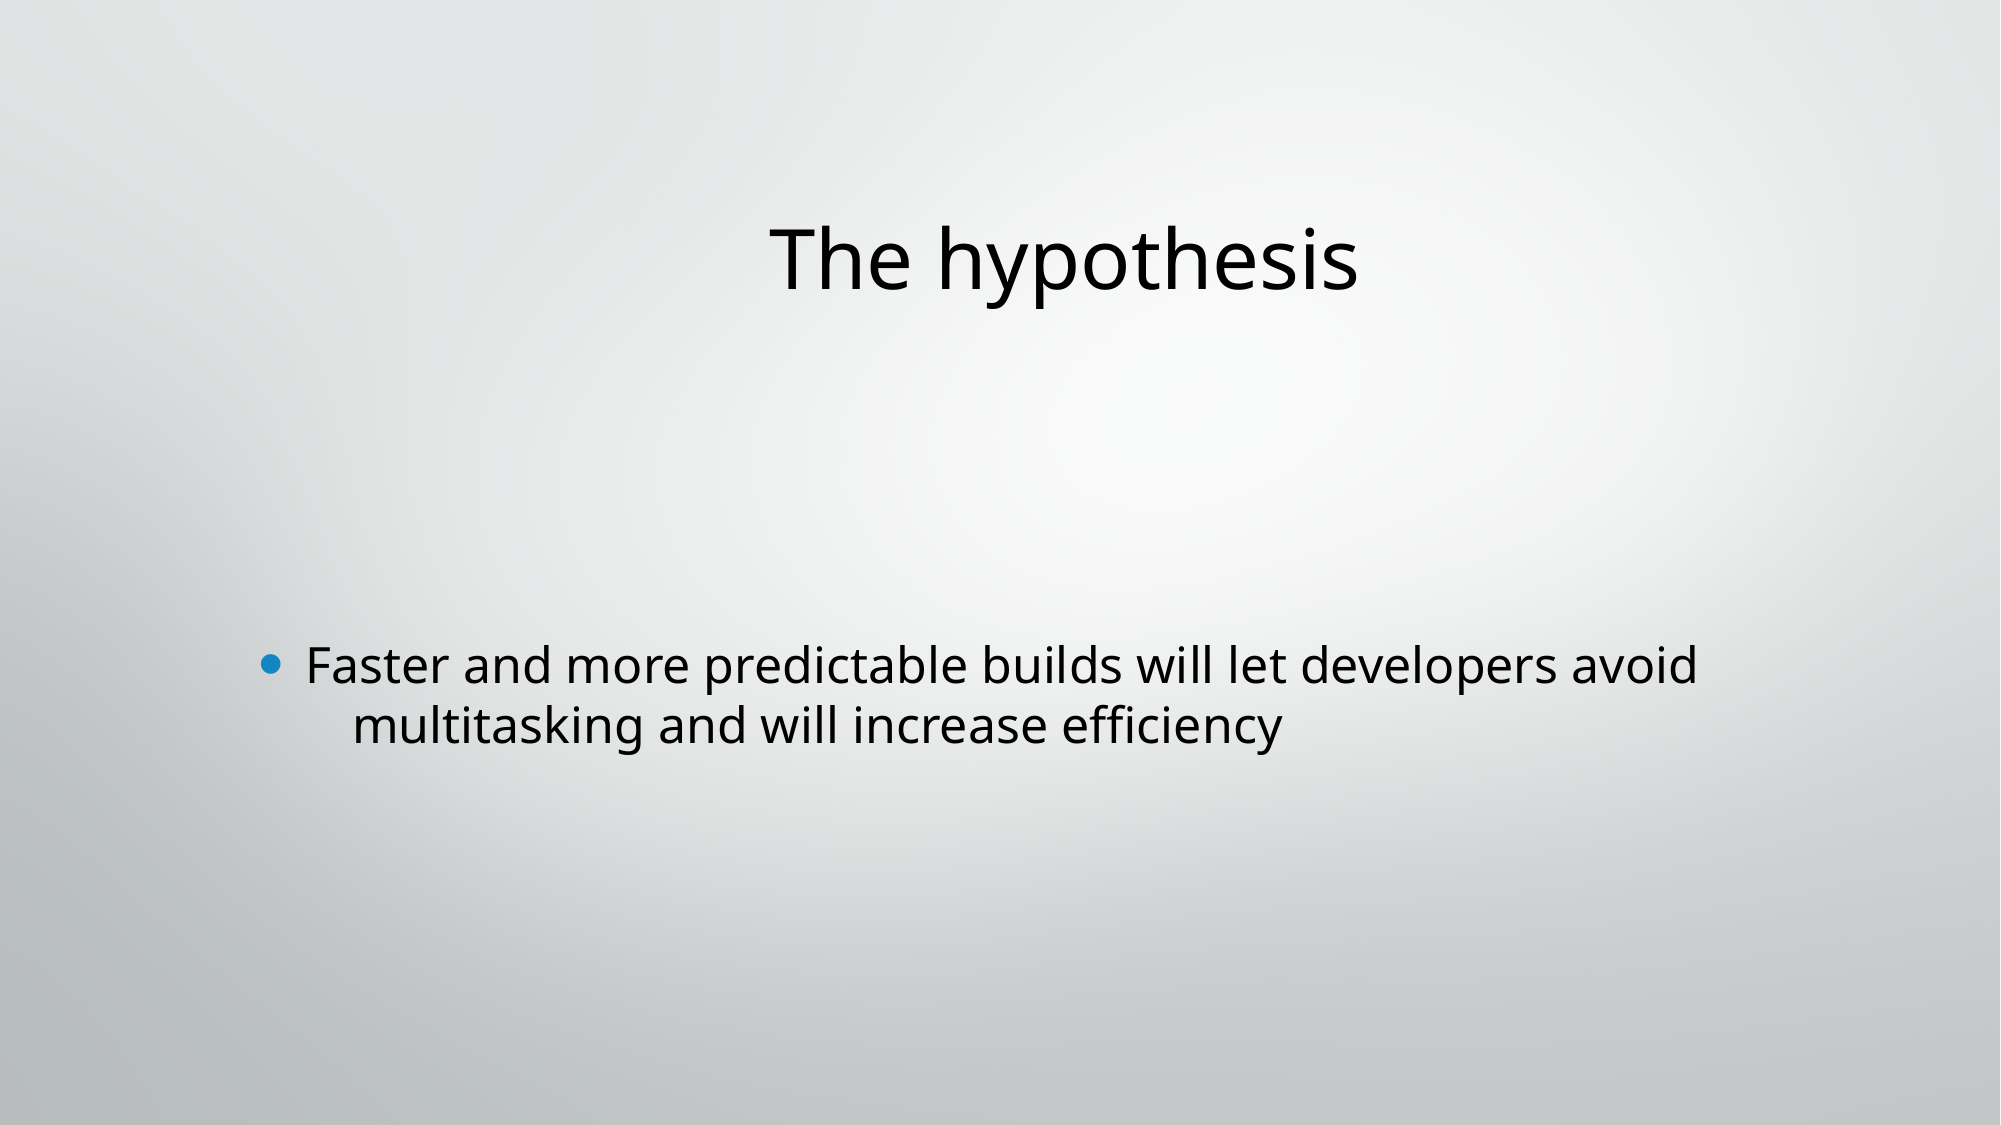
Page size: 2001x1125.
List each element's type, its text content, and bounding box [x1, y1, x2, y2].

list Faster and more predictable builds will let developers avoid multitasking and will increase efficiency [243, 437, 1887, 950]
title The hypothesis [243, 112, 1887, 400]
picture [0, 0, 2001, 1125]
